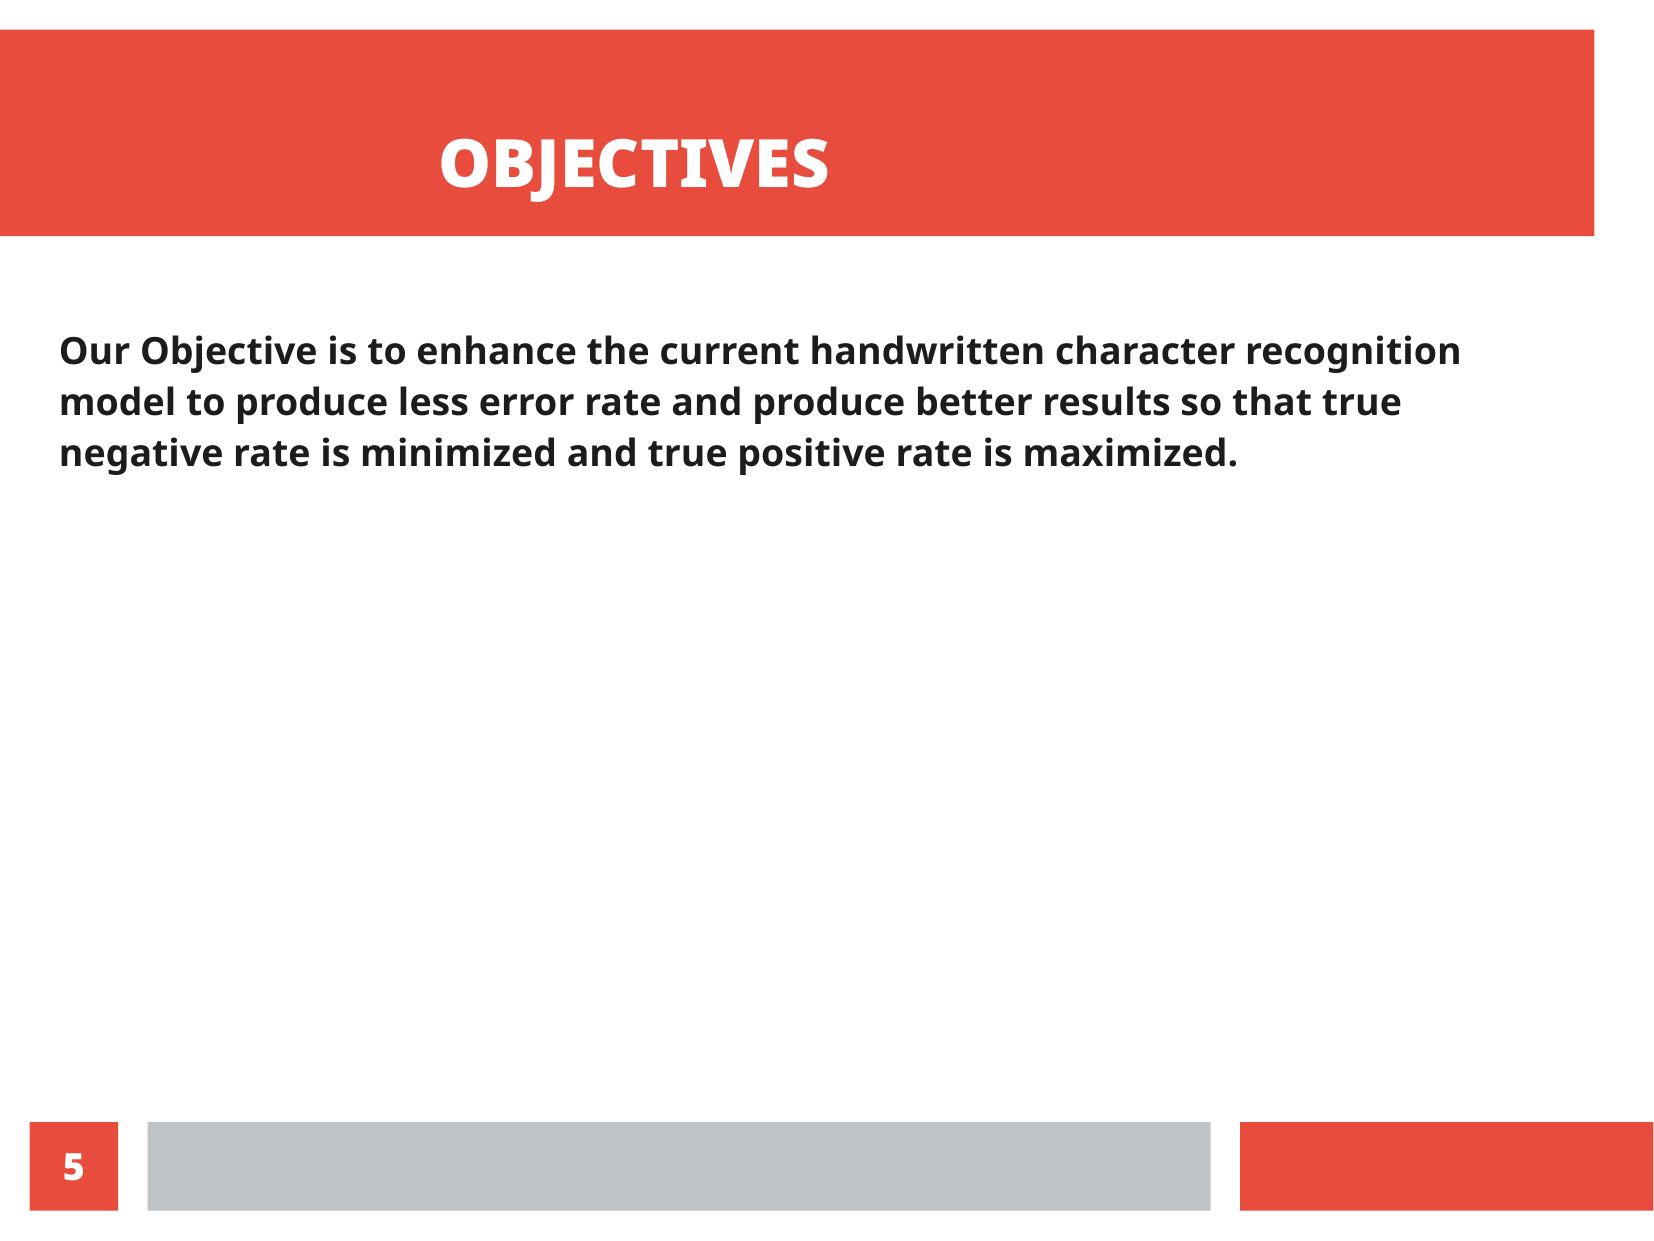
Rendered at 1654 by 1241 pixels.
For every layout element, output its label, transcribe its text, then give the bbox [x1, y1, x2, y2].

list Our Objective is to enhance the current handwritten character recognition model to produce less error rate and produce better results so that true negative rate is minimized and true positive rate is maximized. [59, 324, 1565, 1093]
title OBJECTIVES [59, 59, 1595, 207]
